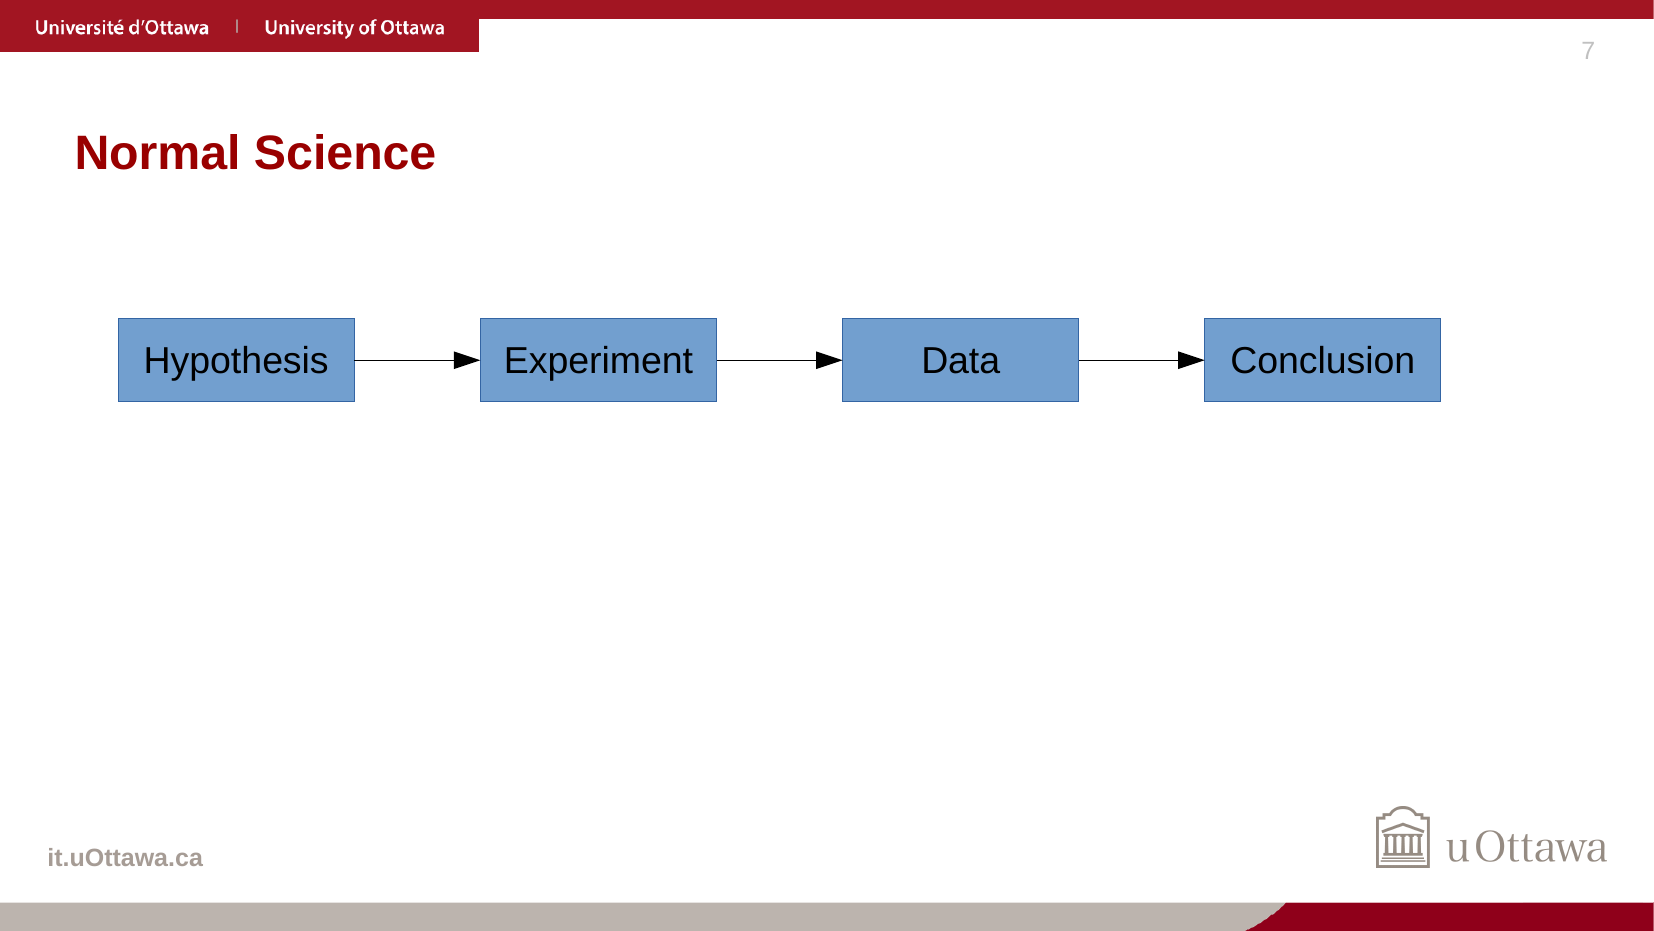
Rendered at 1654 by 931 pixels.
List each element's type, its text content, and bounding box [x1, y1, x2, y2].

text_box Experiment [480, 318, 717, 402]
picture [1376, 806, 1607, 868]
text_box Data [842, 318, 1079, 402]
text_box Conclusion [1204, 318, 1441, 402]
picture [0, 903, 1654, 931]
title Normal Science [74, 93, 1481, 212]
picture [0, 0, 1654, 52]
text_box Hypothesis [118, 318, 355, 402]
